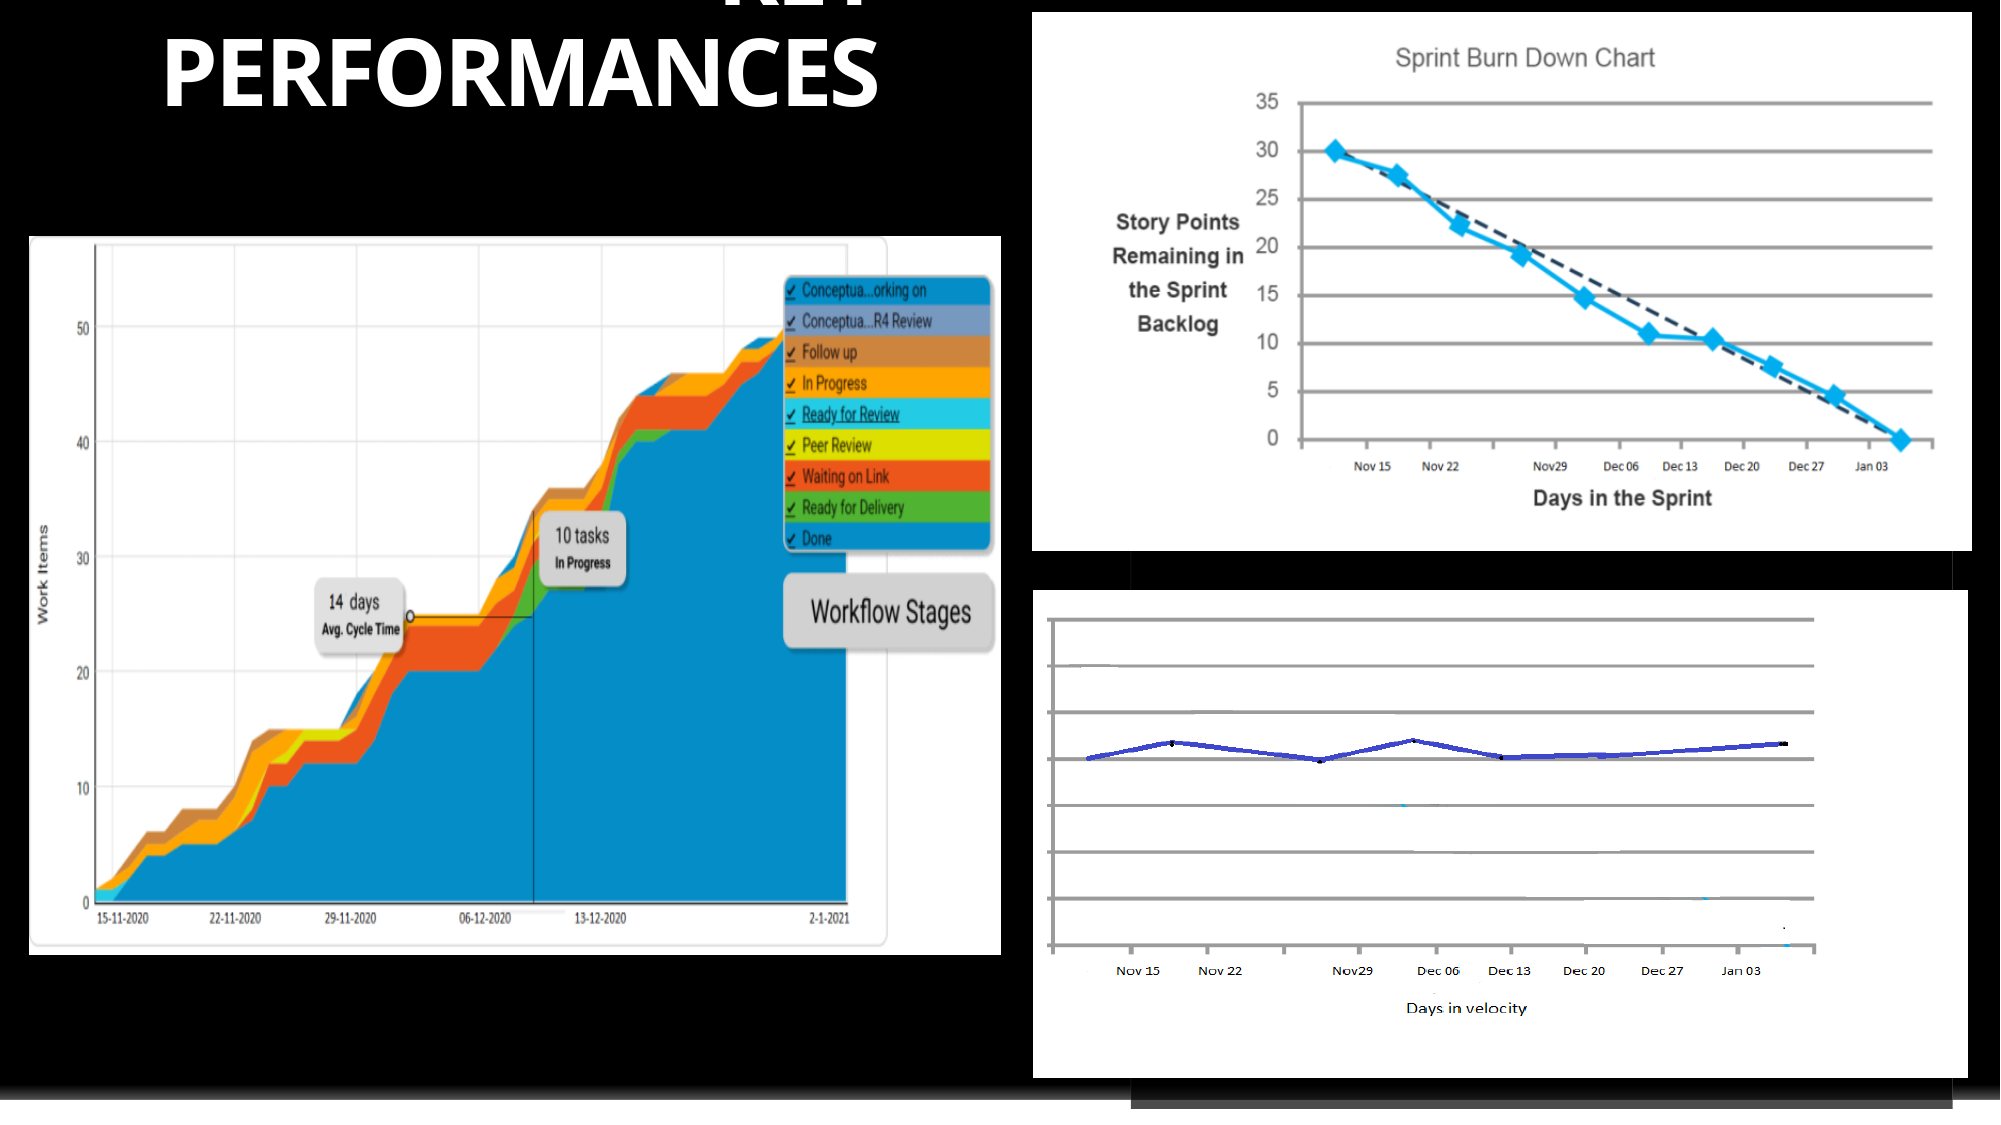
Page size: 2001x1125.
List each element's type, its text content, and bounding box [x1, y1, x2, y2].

picture [1033, 590, 1968, 1078]
picture [1032, 12, 1972, 551]
picture [29, 236, 1001, 955]
title Key performances [12, 12, 881, 127]
